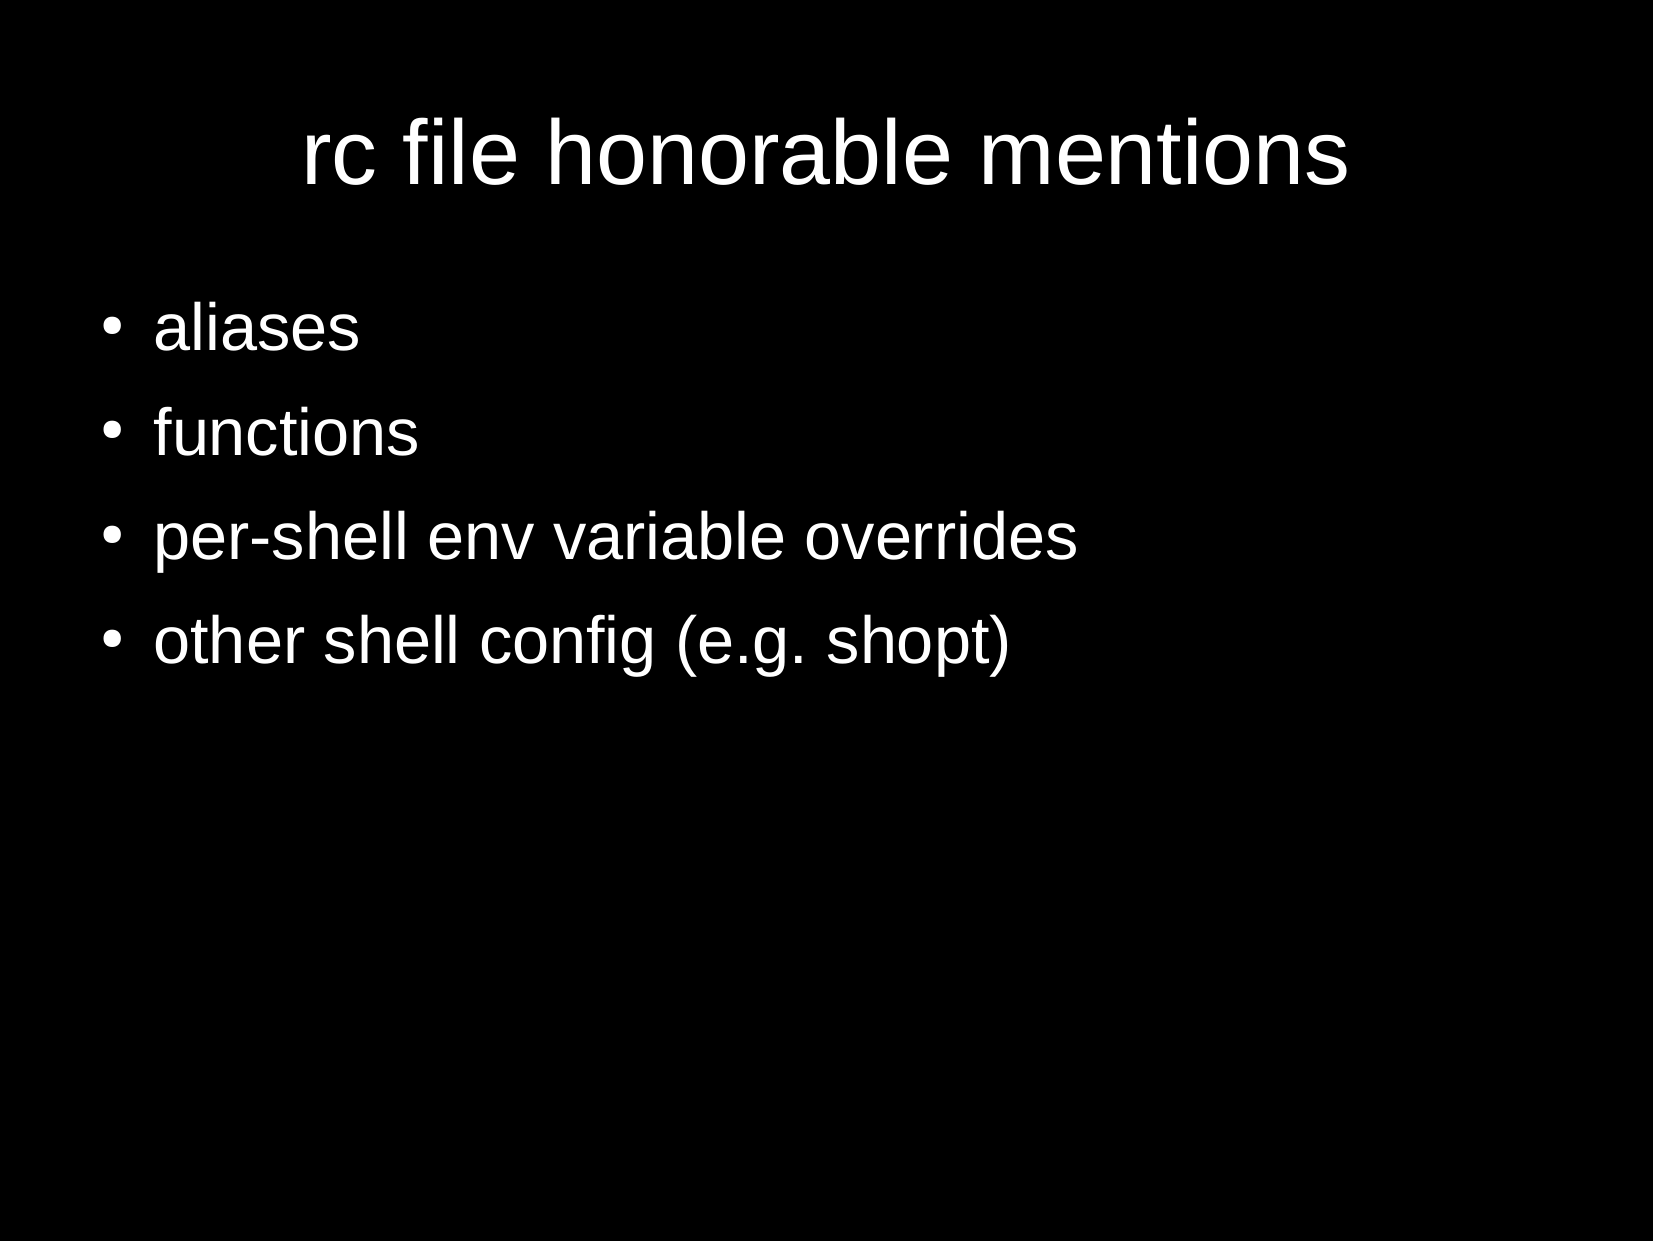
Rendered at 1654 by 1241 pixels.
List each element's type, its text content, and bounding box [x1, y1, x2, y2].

title rc file honorable mentions [82, 49, 1571, 257]
list aliases functions per-shell env variable overrides other shell config (e.g. shopt) [82, 290, 1538, 1010]
